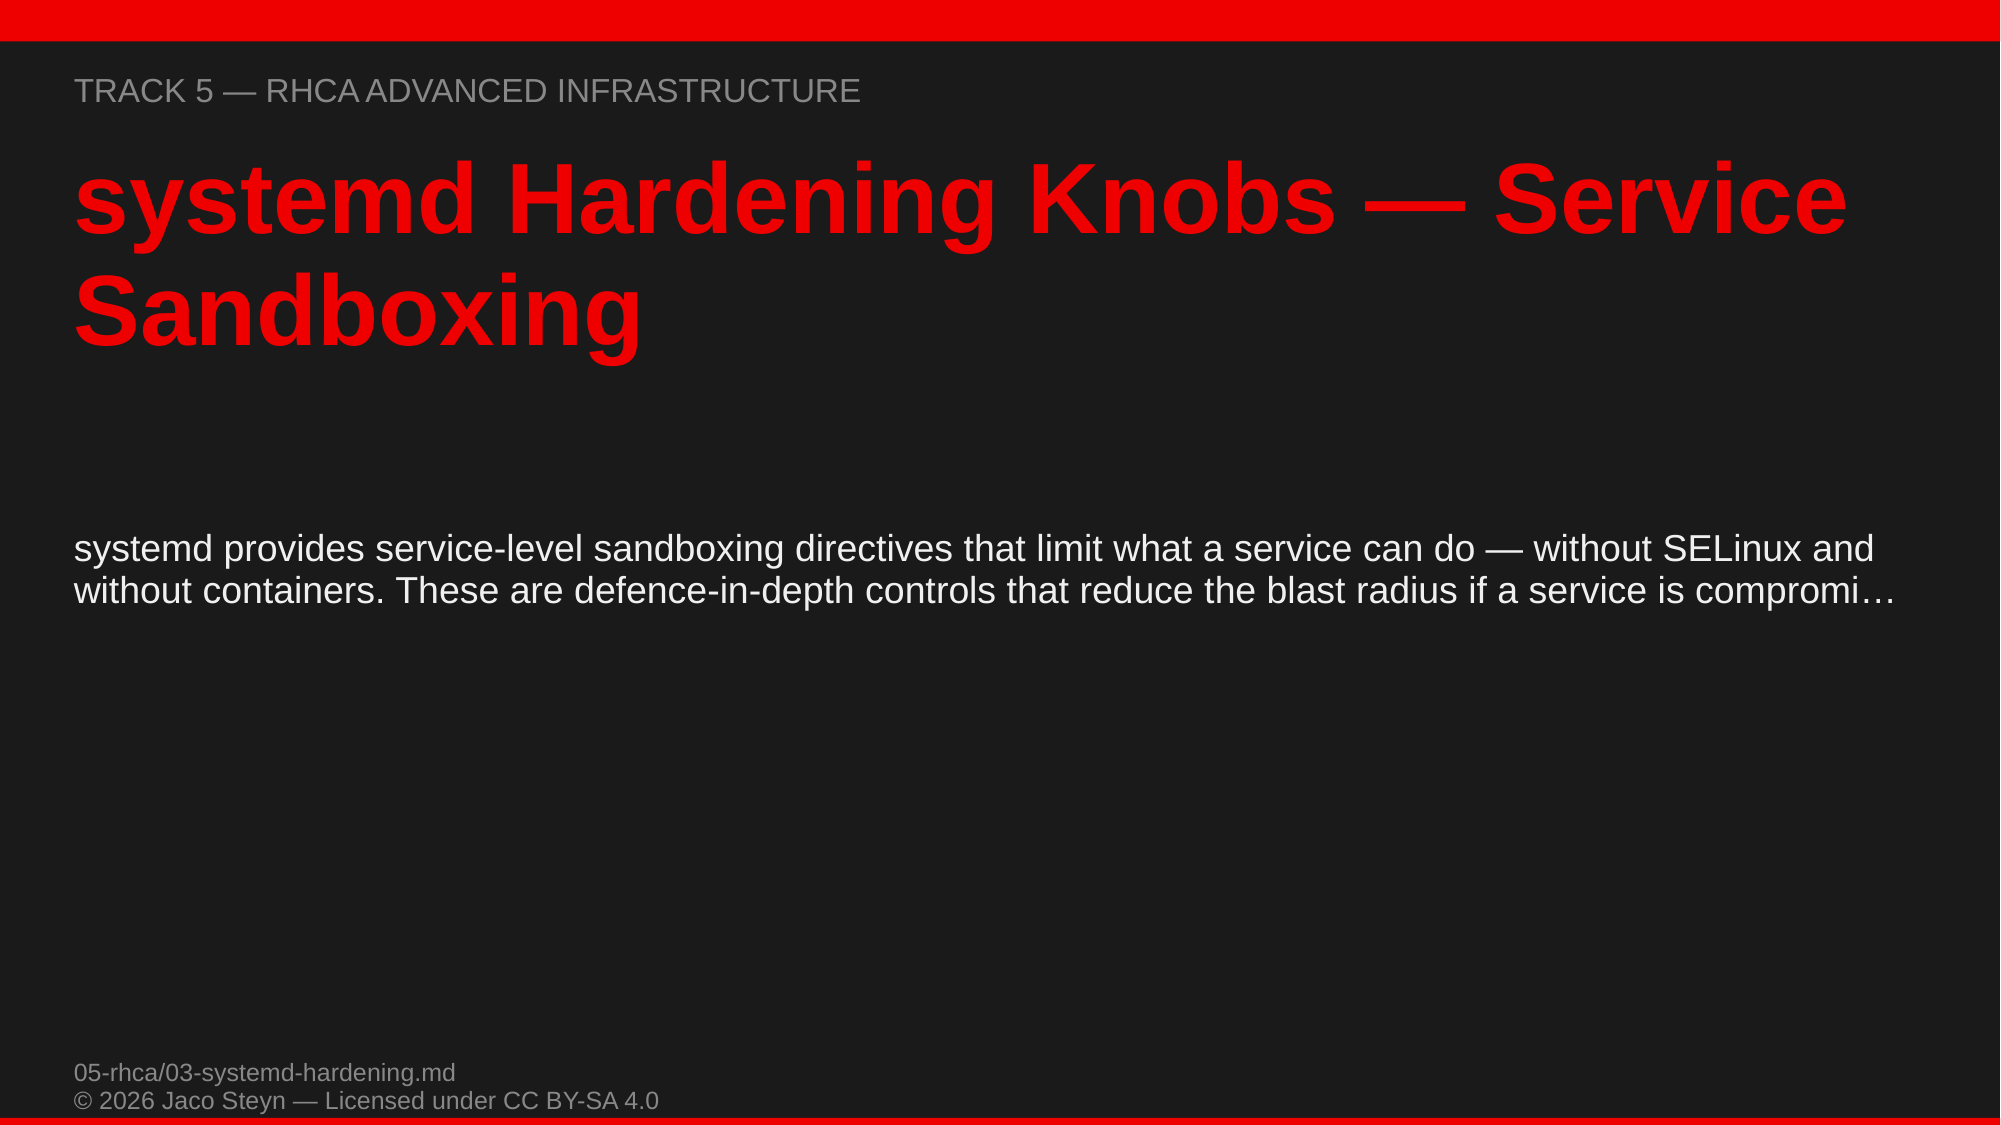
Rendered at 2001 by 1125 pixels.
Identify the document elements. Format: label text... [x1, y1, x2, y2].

text_box 05-rhca/03-systemd-hardening.md © 2026 Jaco Steyn — Licensed under CC BY-SA 4.0 [59, 1051, 1942, 1111]
text_box systemd provides service-level sandboxing directives that limit what a service can do — without SELinux and without containers. These are defence-in-depth controls that reduce the blast radius if a service is compromi… [59, 519, 1942, 727]
text_box [0, 1117, 2001, 1125]
text_box [0, 0, 2001, 42]
text_box TRACK 5 — RHCA ADVANCED INFRASTRUCTURE [59, 64, 1942, 119]
text_box systemd Hardening Knobs — Service Sandboxing [59, 135, 1942, 461]
